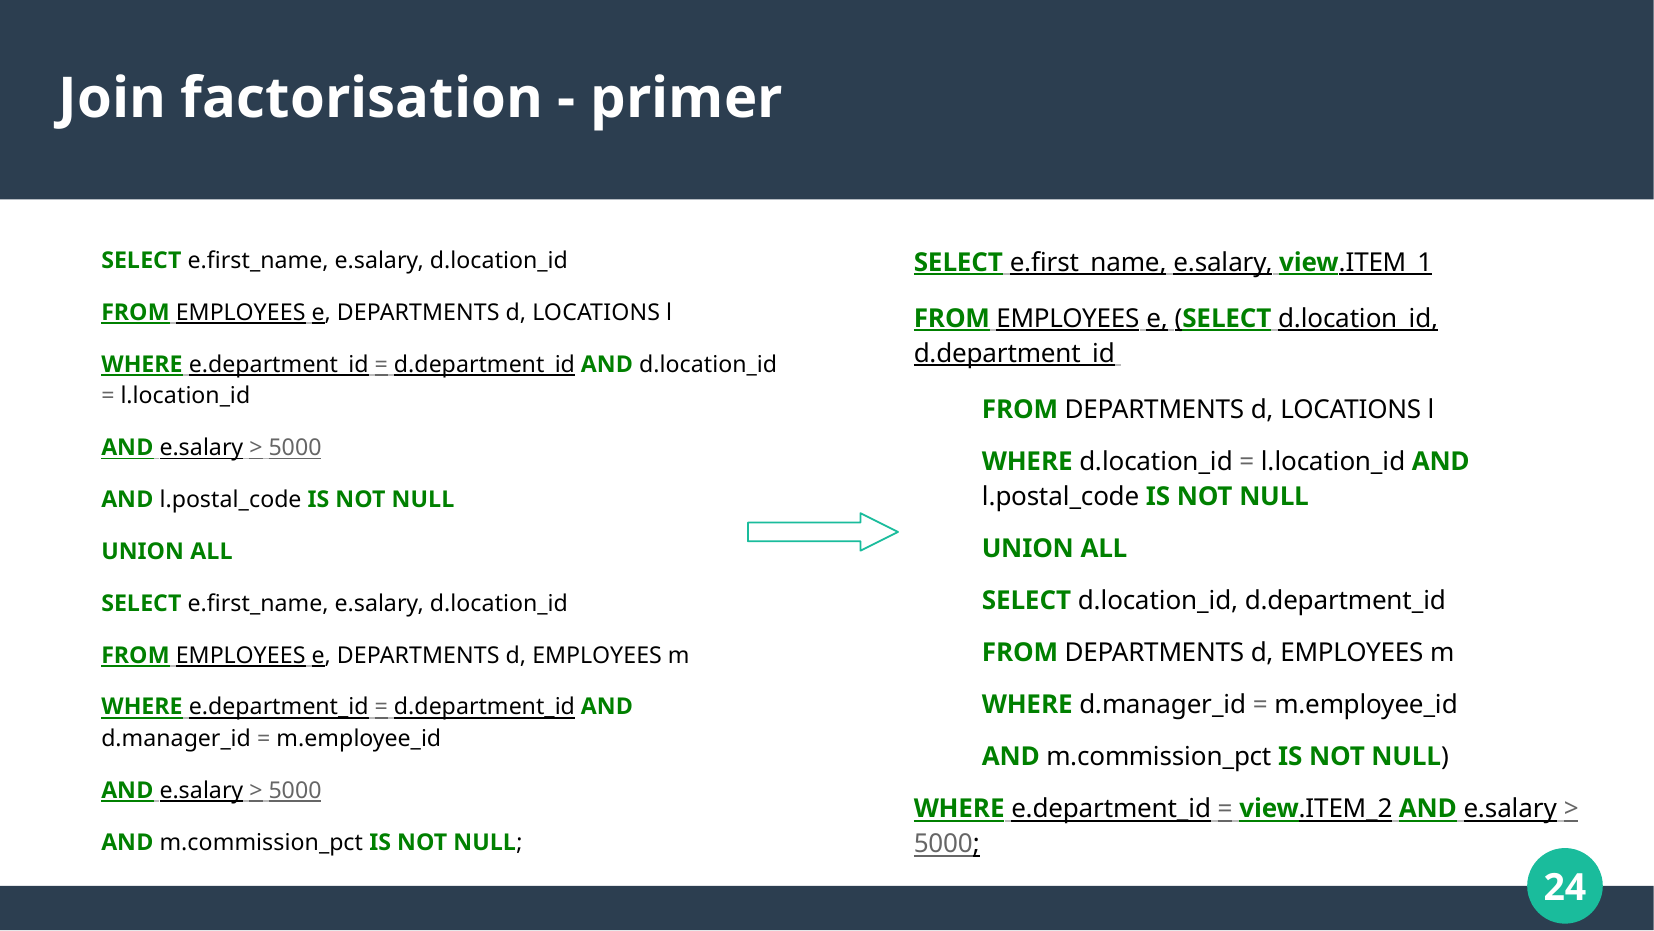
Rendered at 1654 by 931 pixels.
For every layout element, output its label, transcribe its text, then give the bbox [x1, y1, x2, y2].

list SELECT e.first_name, e.salary, view.ITEM_1 FROM EMPLOYEES e, (SELECT d.location_id, d.department_id FROM DEPARTMENTS d, LOCATIONS l WHERE d.location_id = l.location_id AND l.postal_code IS NOT NULL UNION ALL SELECT d.location_id, d.department_id FROM DEPARTMENTS d, EMPLOYEES m WHERE d.manager_id = m.employee_id AND m.commission_pct IS NOT NULL) WHERE e.department_id = view.ITEM_2 AND e.salary > 5000; [845, 243, 1596, 864]
text_box [747, 513, 898, 551]
list SELECT e.first_name, e.salary, d.location_id FROM EMPLOYEES e, DEPARTMENTS d, LOCATIONS l WHERE e.department_id = d.department_id AND d.location_id = l.location_id AND e.salary > 5000 AND l.postal_code IS NOT NULL UNION ALL SELECT e.first_name, e.salary, d.location_id FROM EMPLOYEES e, DEPARTMENTS d, EMPLOYEES m WHERE e.department_id = d.department_id AND d.manager_id = m.employee_id AND e.salary > 5000 AND m.commission_pct IS NOT NULL; [35, 243, 785, 864]
title Join factorisation - primer [59, 37, 1595, 155]
